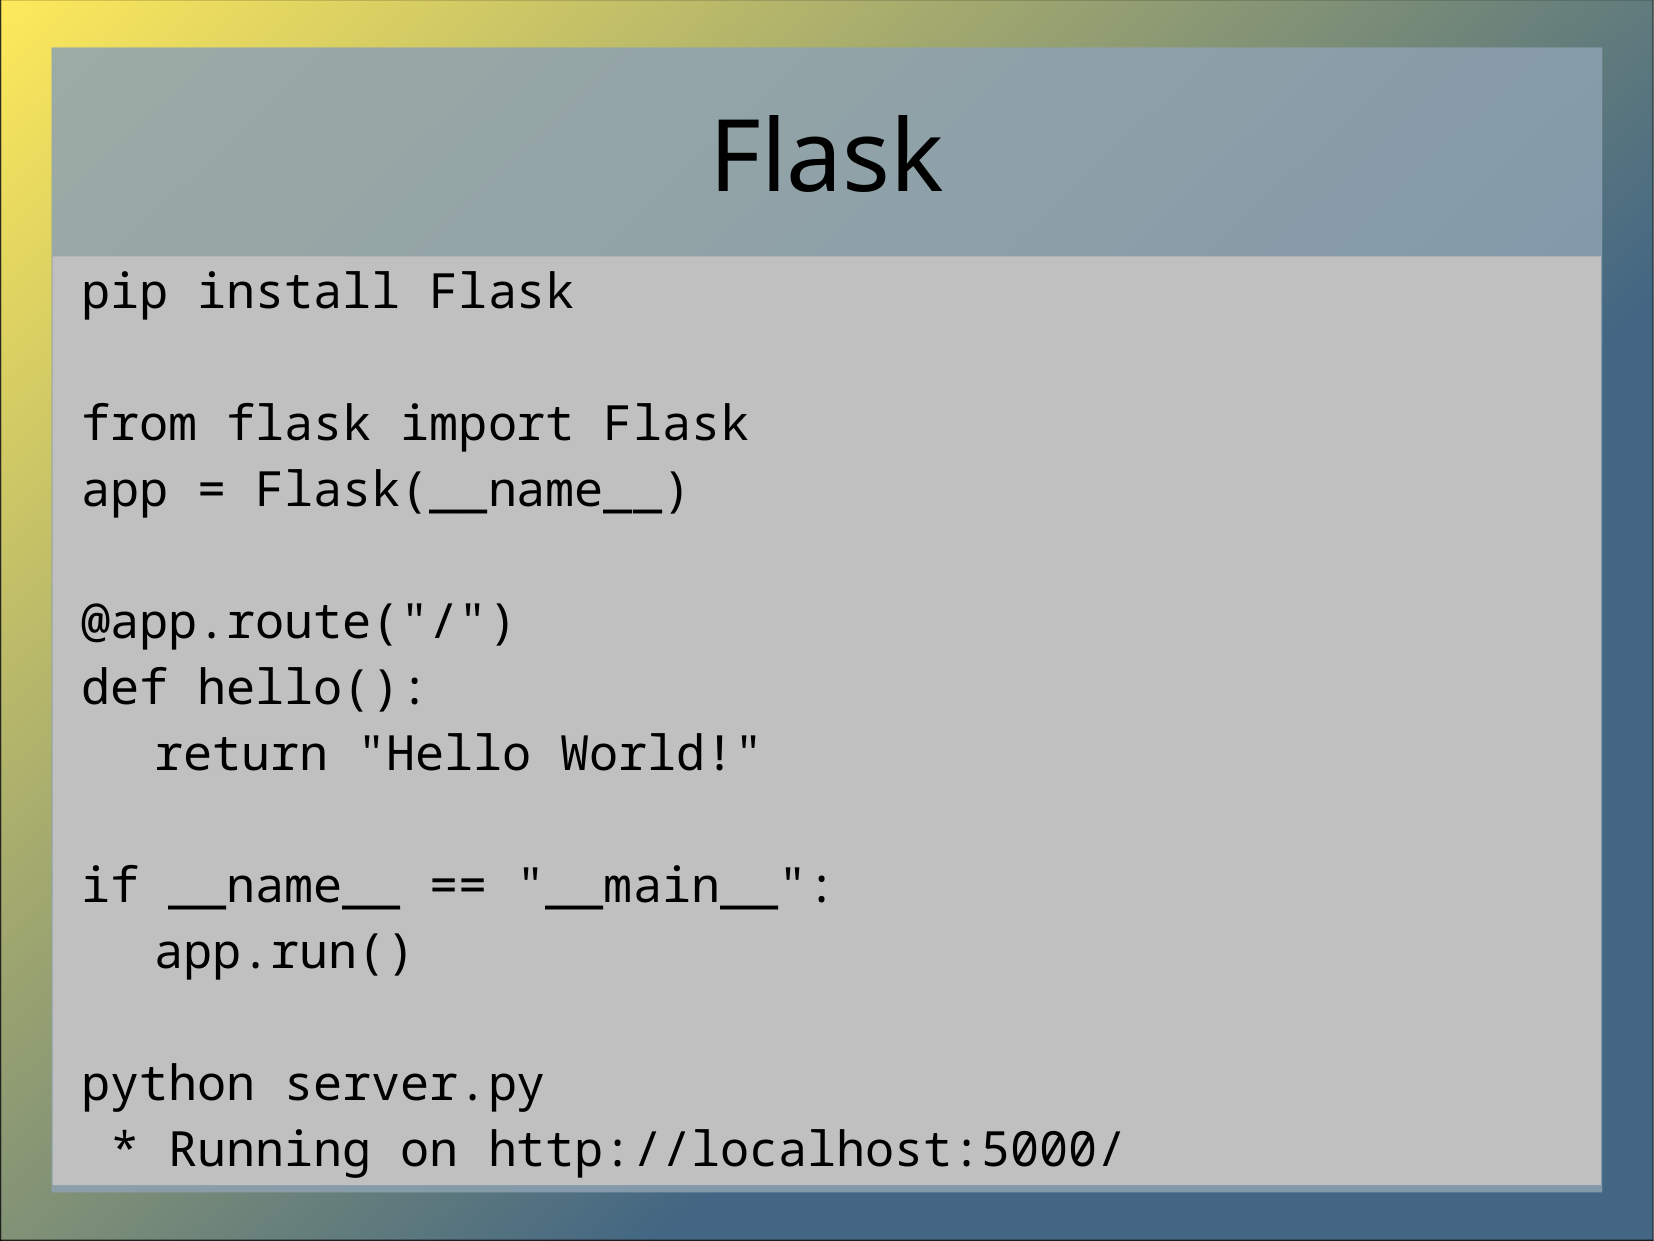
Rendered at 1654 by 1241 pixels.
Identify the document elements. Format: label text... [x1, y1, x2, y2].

picture [0, 0, 1654, 1241]
title Flask [82, 49, 1571, 256]
list pip install Flask from flask import Flask app = Flask(__name__) @app.route("/") def hello(): return "Hello World!" if __name__ == "__main__": app.run() python server.py * Running on http://localhost:5000/ [52, 256, 1601, 1186]
